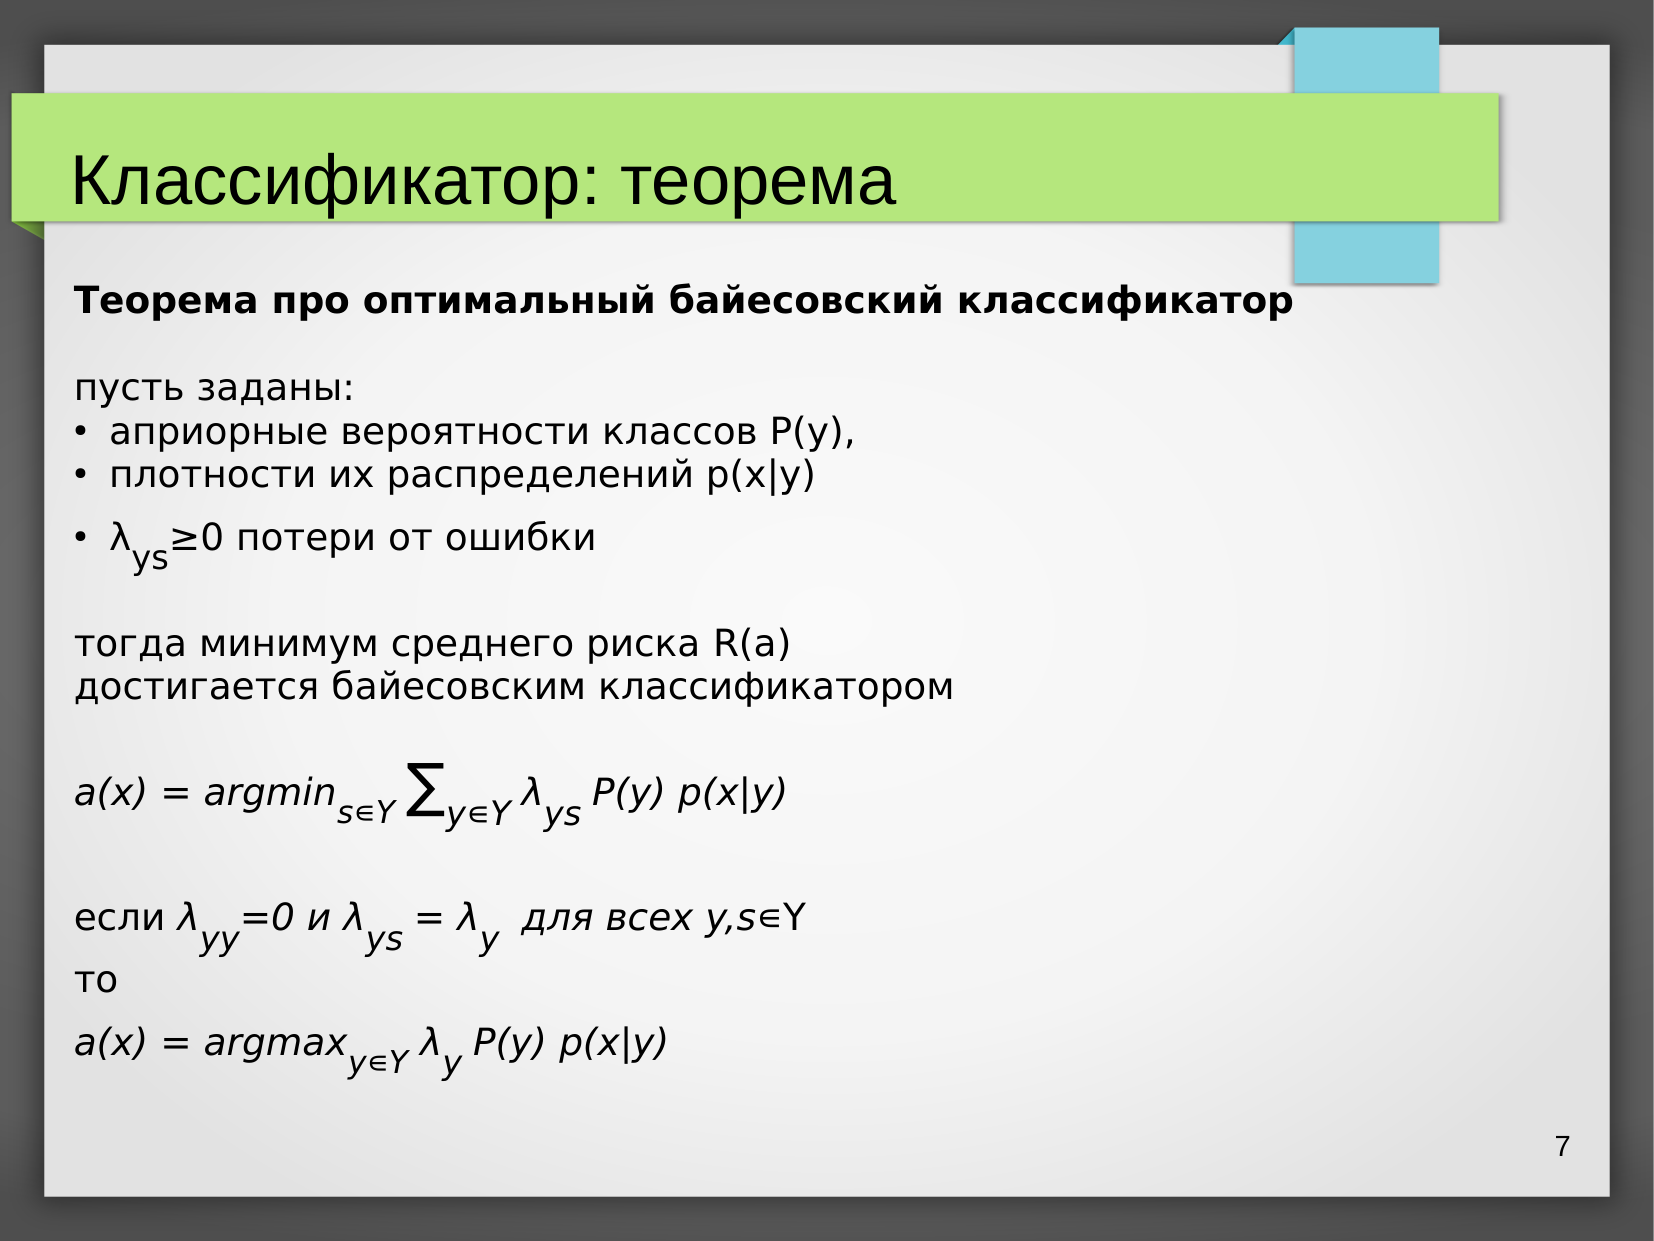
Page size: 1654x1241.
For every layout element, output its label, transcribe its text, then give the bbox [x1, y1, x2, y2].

text_box Теорема про оптимальный байесовский классификатор пусть заданы: априорные вероятности классов P(y), плотности их распределений p(x|y) λys≥0 потери от ошибки тогда минимум среднего риска R(a) достигается байесовским классификатором a(x) = argmins∊Y ∑y∊Y λys P(y) p(x|y) eсли λyy=0 и λys = λy для всех y,s∊Y то a(x) = argmaxy∊Y λy P(y) p(x|y) [59, 271, 1548, 1170]
picture [0, 0, 1654, 1241]
title Классификатор: теорема [70, 76, 1559, 284]
